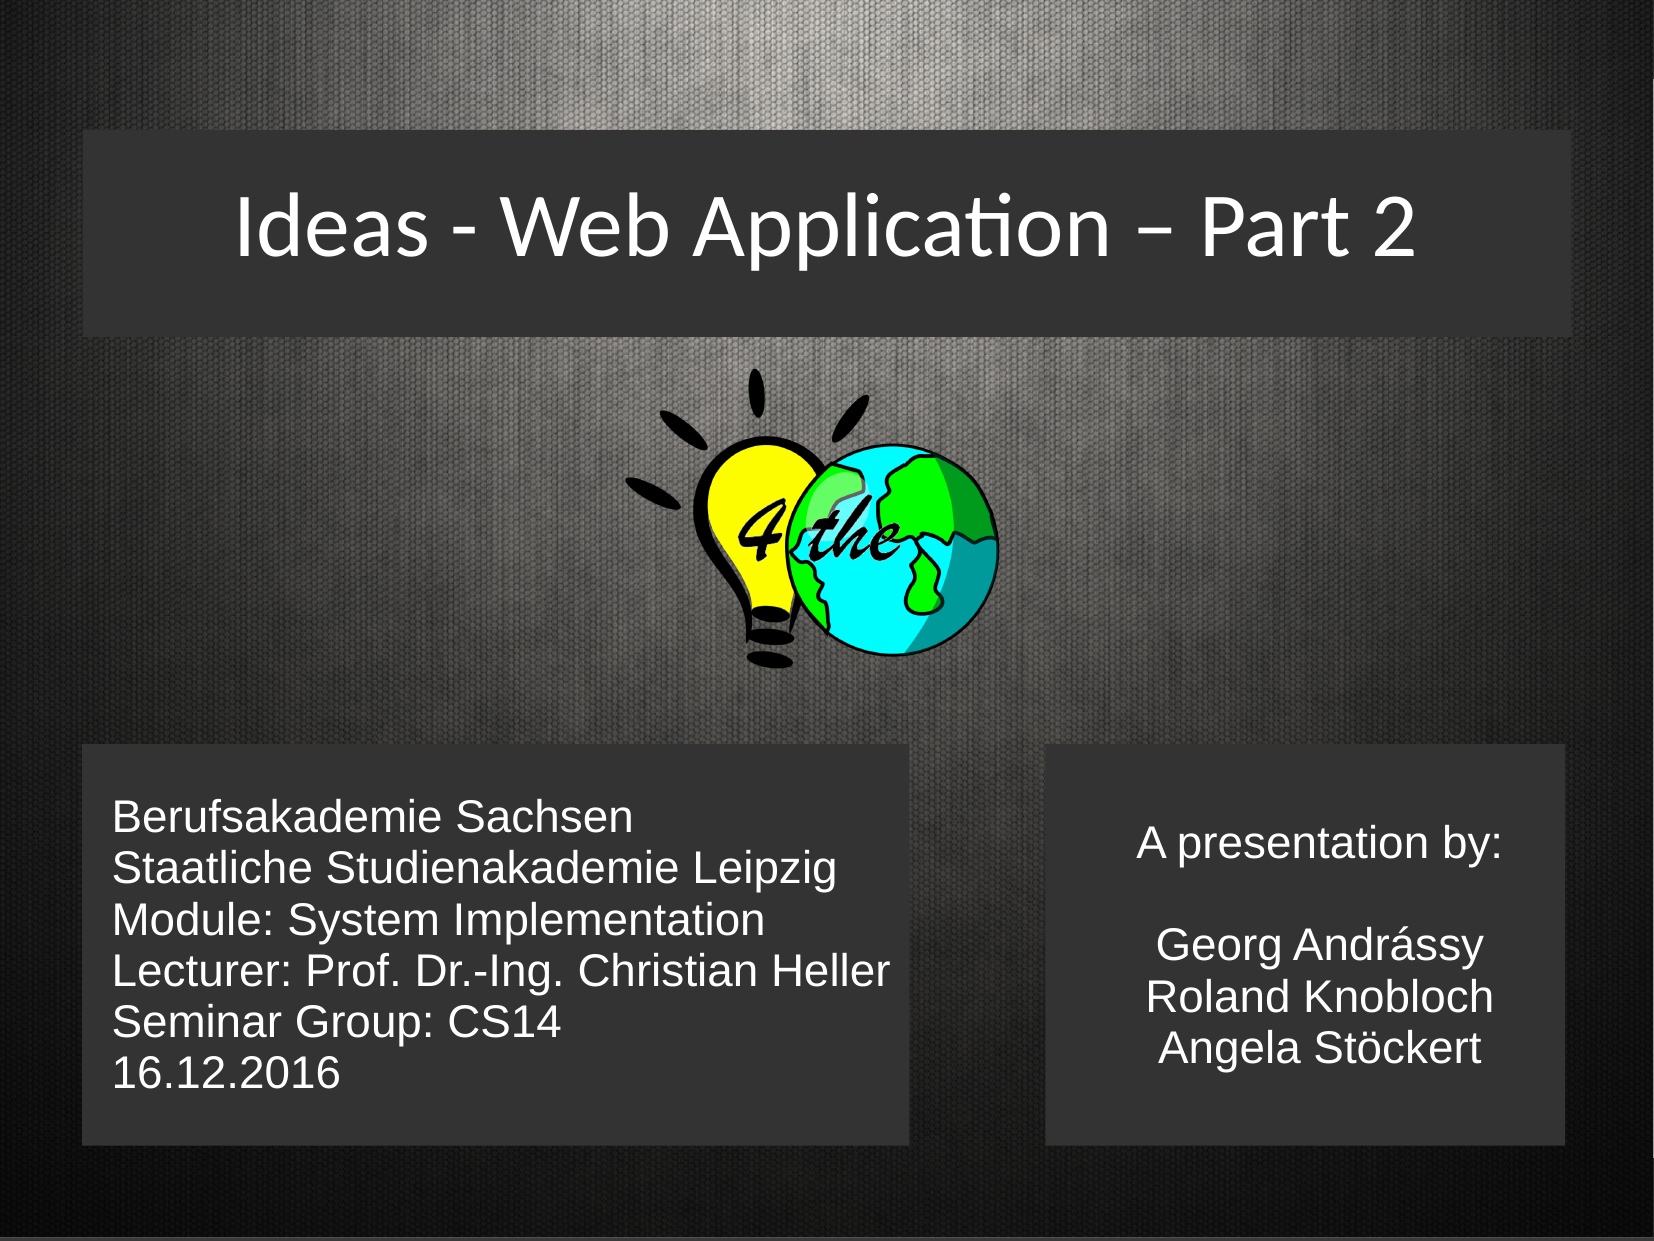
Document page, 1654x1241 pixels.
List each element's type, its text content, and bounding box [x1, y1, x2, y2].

text_box A presentation by: Georg Andrássy Roland Knobloch Angela Stöckert [1045, 744, 1566, 1146]
text_box Berufsakademie Sachsen Staatliche Studienakademie Leipzig Module: System Implementation Lecturer: Prof. Dr.-Ing. Christian Heller Seminar Group: CS14 16.12.2016 [82, 744, 910, 1146]
title Ideas - Web Application – Part 2 [82, 129, 1571, 337]
picture [0, 0, 1654, 1239]
